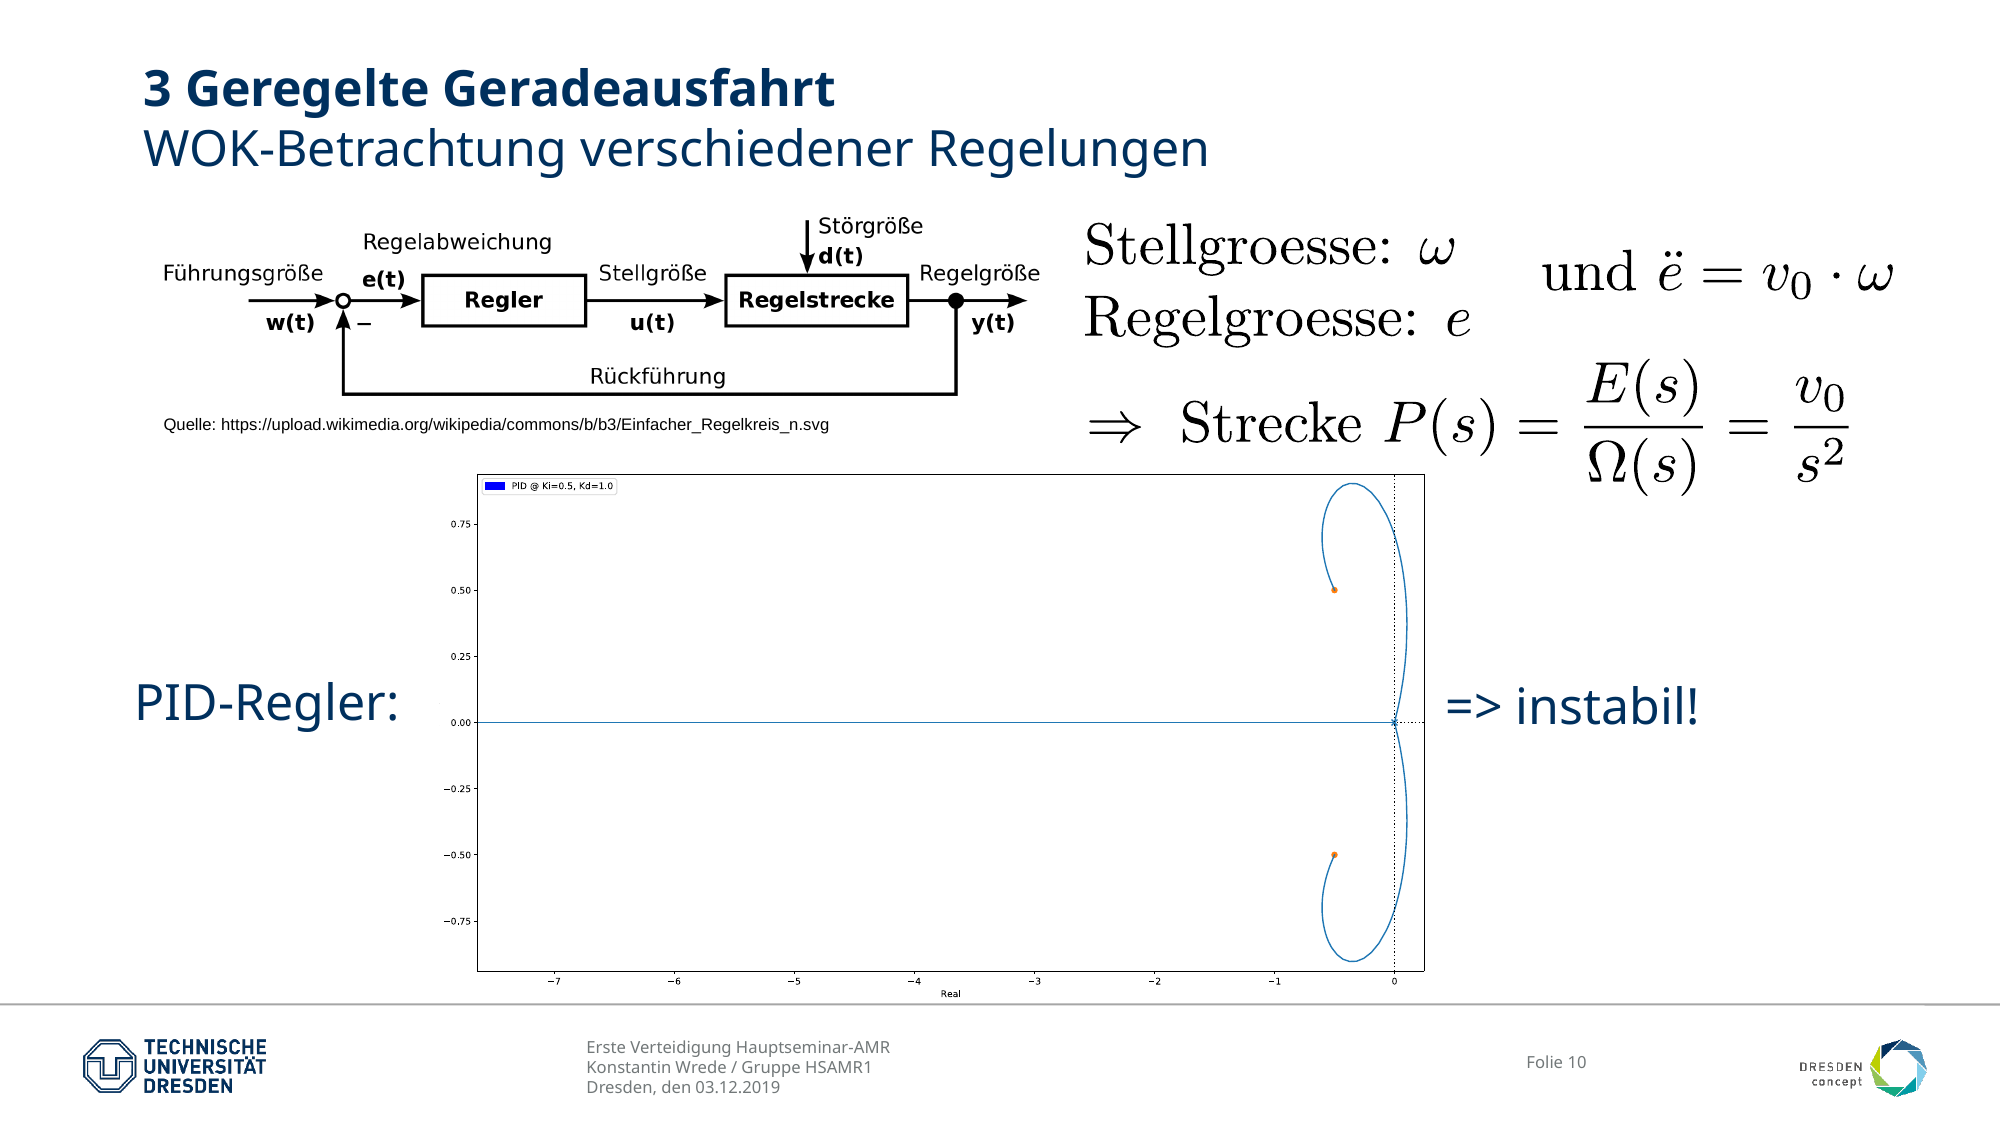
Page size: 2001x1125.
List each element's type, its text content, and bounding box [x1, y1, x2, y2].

title 3 Geregelte Geradeausfahrt WOK-Betrachtung verschiedener Regelungen [143, 56, 1880, 169]
picture [1800, 1039, 1927, 1097]
text_box [1086, 222, 1455, 276]
text_box [1542, 249, 1893, 300]
text_box Quelle: https://upload.wikimedia.org/wikipedia/commons/b/b3/Einfacher_Regelkreis_n.svg [148, 407, 1066, 458]
text_box [1085, 295, 1471, 348]
picture [154, 205, 1050, 406]
text_box => instabil! [1431, 663, 1980, 796]
picture [439, 461, 1430, 1003]
picture [83, 1039, 266, 1093]
text_box PID-Regler: [120, 660, 439, 734]
text_box [1089, 358, 1849, 497]
